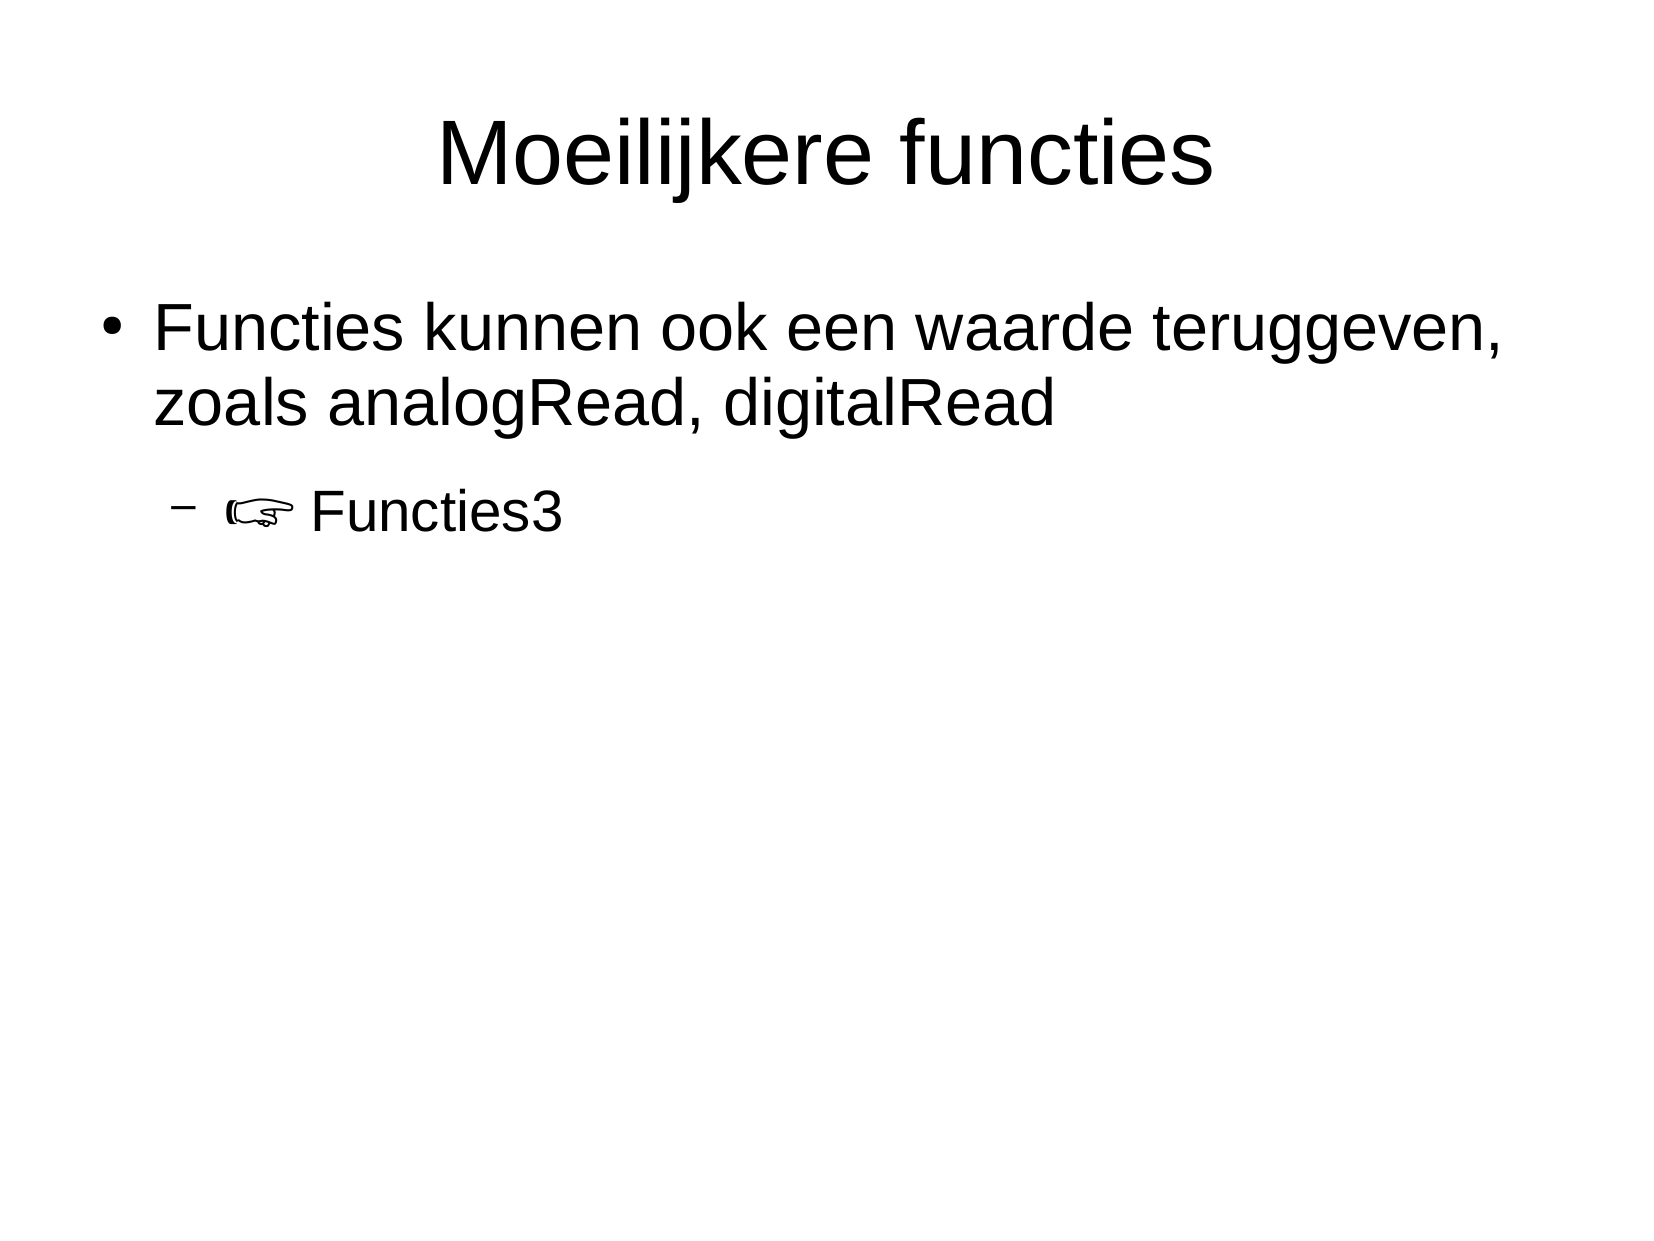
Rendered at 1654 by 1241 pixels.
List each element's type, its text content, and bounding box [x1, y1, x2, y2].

title Moeilijkere functies [82, 49, 1571, 257]
list Functies kunnen ook een waarde teruggeven, zoals analogRead, digitalRead 🖙 Functies3 [82, 290, 1571, 1010]
